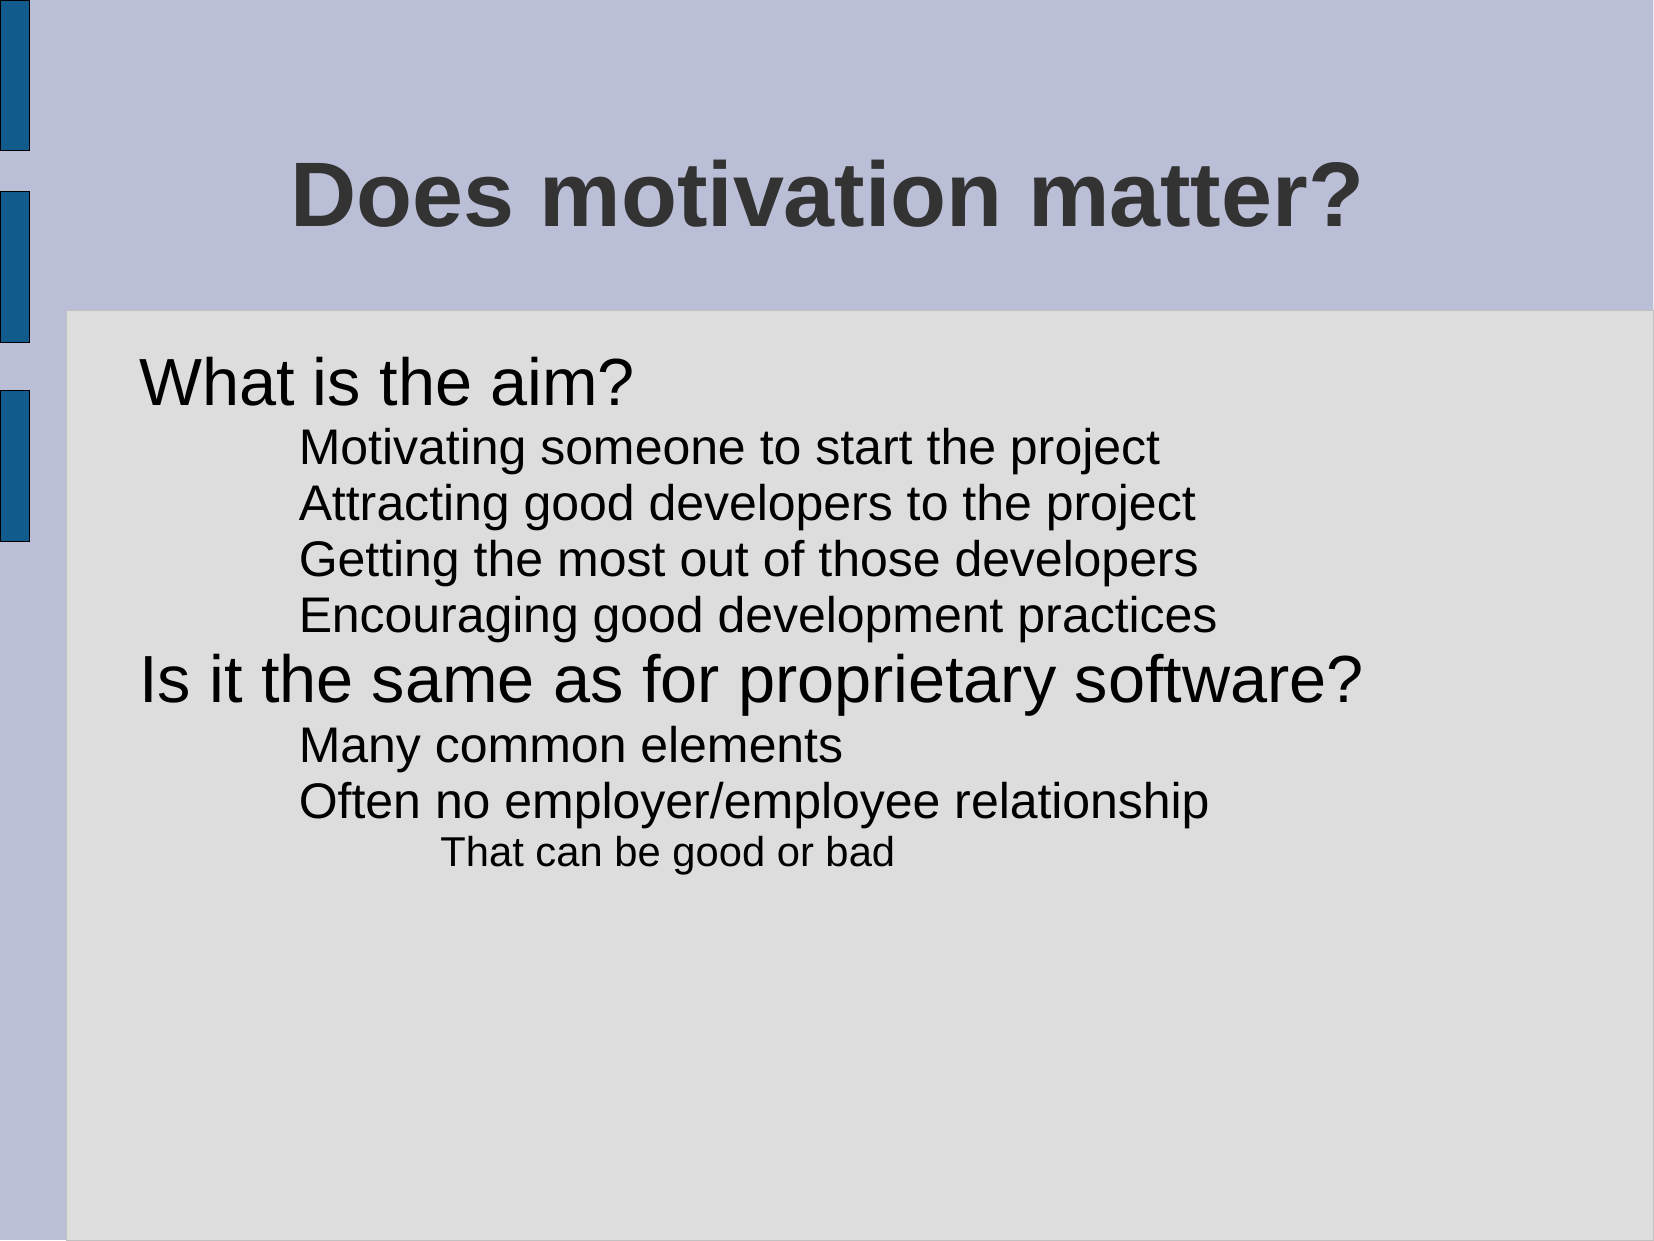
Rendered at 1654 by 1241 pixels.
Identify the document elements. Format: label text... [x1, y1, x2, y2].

title Does motivation matter? [121, 91, 1534, 299]
list What is the aim? Motivating someone to start the project Attracting good developers to the project Getting the most out of those developers Encouraging good development practices Is it the same as for proprietary software? Many common elements Often no employer/employee relationship That can be good or bad [121, 344, 1534, 1112]
